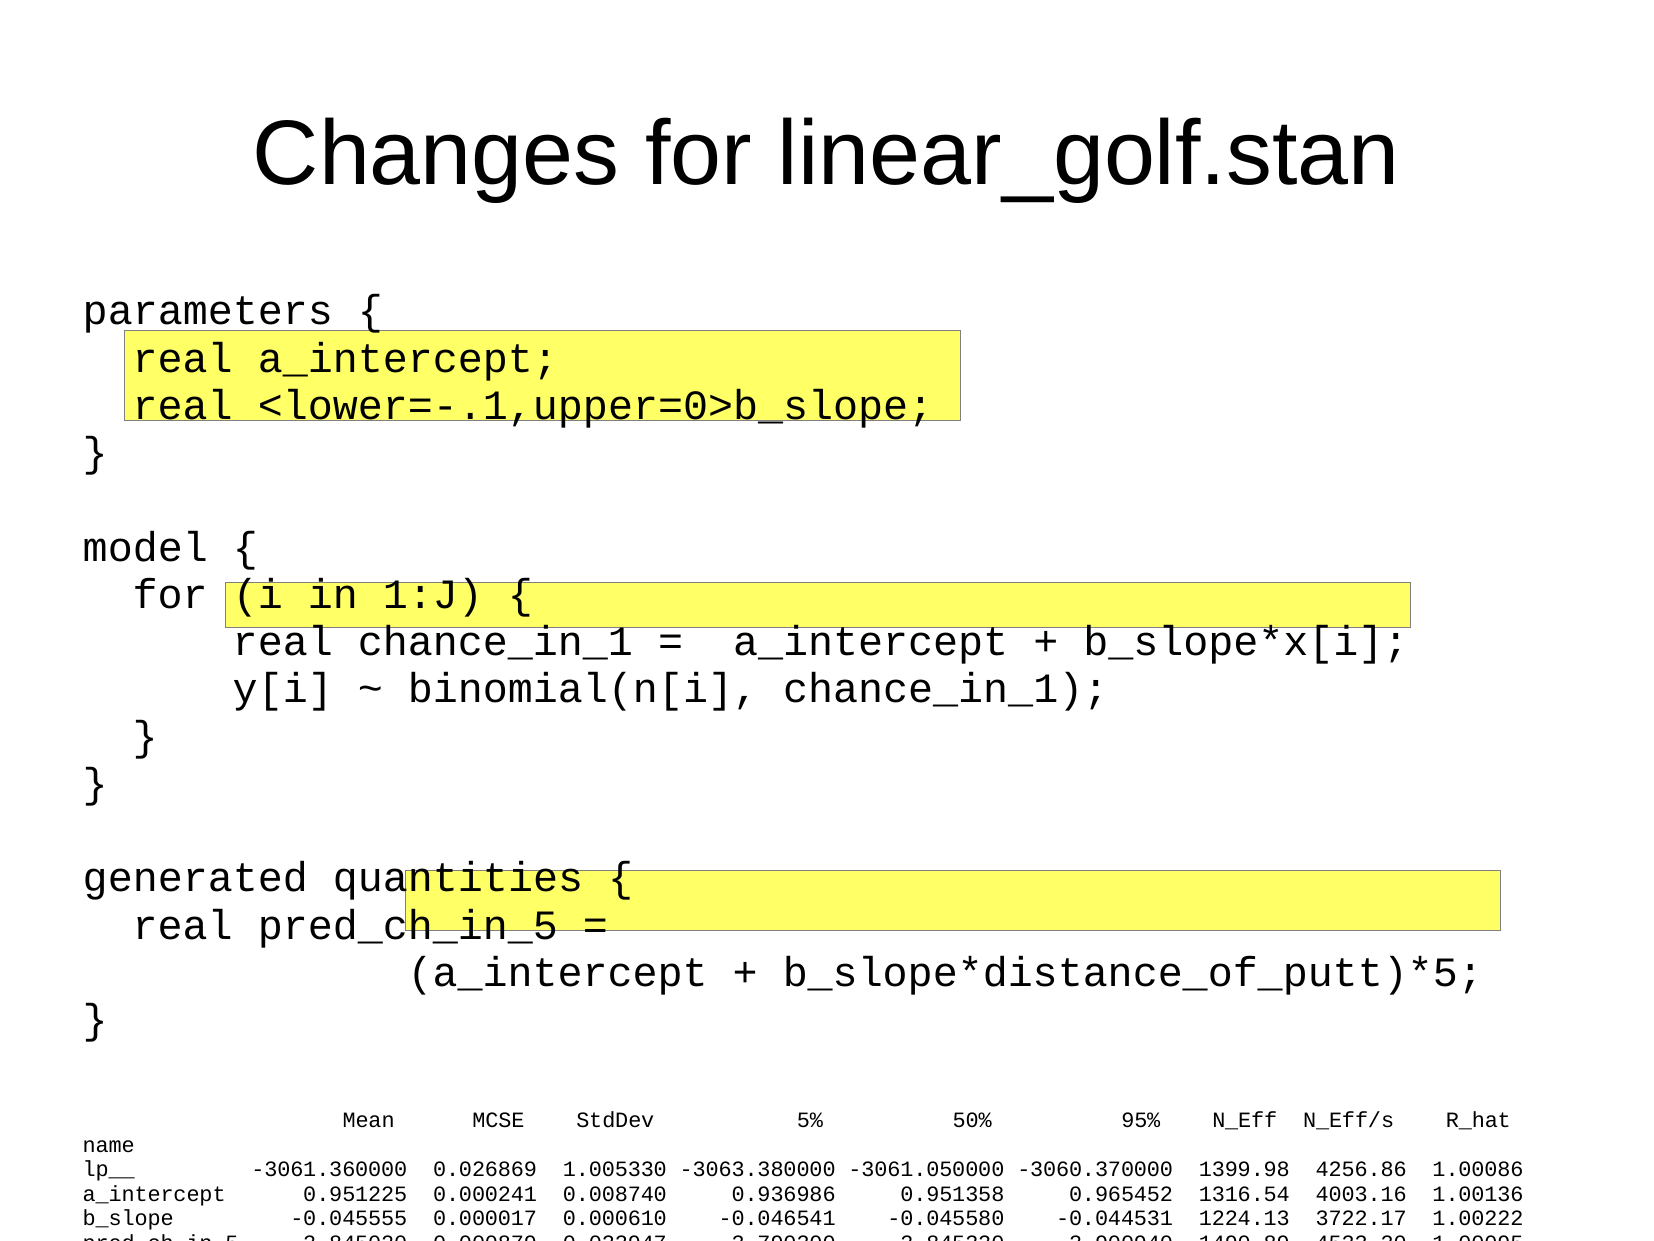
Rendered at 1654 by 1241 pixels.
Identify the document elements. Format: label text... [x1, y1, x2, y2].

list parameters { real a_intercept; real <lower=-.1,upper=0>b_slope; } model { for (i in 1:J) { real chance_in_1 = a_intercept + b_slope*x[i]; y[i] ~ binomial(n[i], chance_in_1); } } generated quantities { real pred_ch_in_5 = (a_intercept + b_slope*distance_of_putt)*5; } Mean MCSE StdDev 5% 50% 95% N_Eff N_Eff/s R_hat name lp__ -3061.360000 0.026869 1.005330 -3063.380000 -3061.050000 -3060.370000 1399.98 4256.86 1.00086 a_intercept 0.951225 0.000241 0.008740 0.936986 0.951358 0.965452 1316.54 4003.16 1.00136 b_slope -0.045555 0.000017 0.000610 -0.046541 -0.045580 -0.044531 1224.13 3722.17 1.00222 pred_ch_in_5 3.845020 0.000879 0.033947 3.790300 3.845330 3.900940 1490.89 4533.30 1.00095 [82, 290, 1571, 1238]
title Changes for linear_golf.stan [82, 49, 1571, 257]
